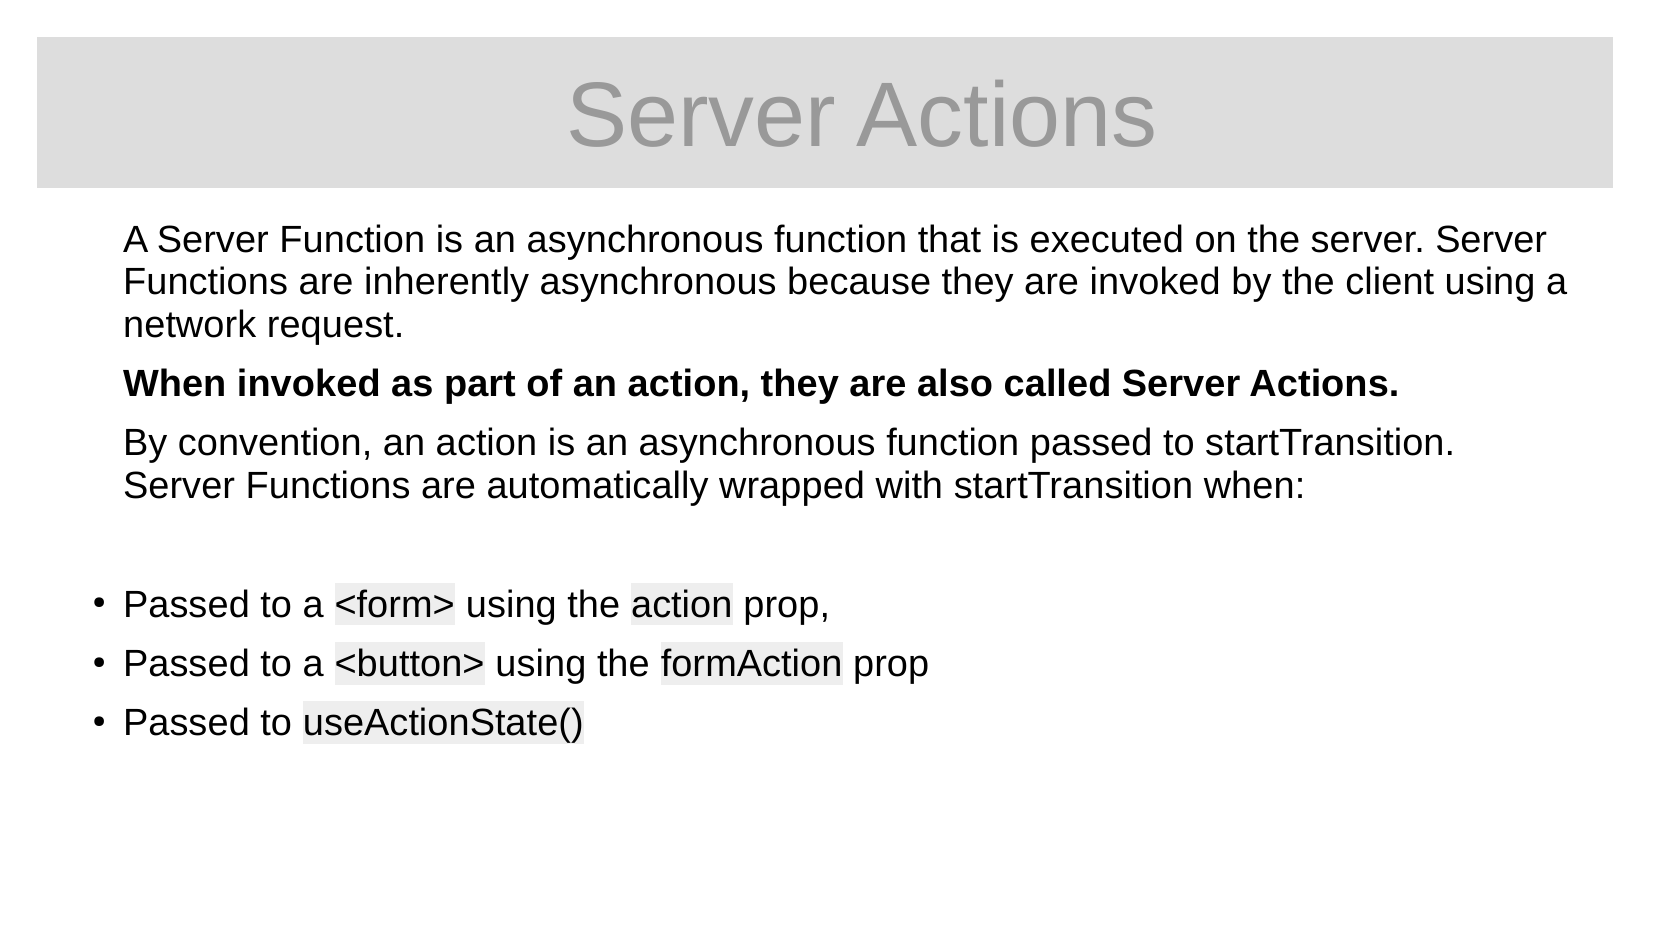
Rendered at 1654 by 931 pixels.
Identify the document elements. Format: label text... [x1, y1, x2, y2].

text_box [37, 37, 82, 188]
list A Server Function is an asynchronous function that is executed on the server. Server Functions are inherently asynchronous because they are invoked by the client using a network request. When invoked as part of an action, they are also called Server Actions. By convention, an action is an asynchronous function passed to startTransition. Server Functions are automatically wrapped with startTransition when: Passed to a <form> using the action prop, Passed to a <button> using the formAction prop Passed to useActionState() [82, 217, 1571, 758]
text_box [1571, 37, 1613, 188]
title Server Actions [82, 37, 1571, 193]
